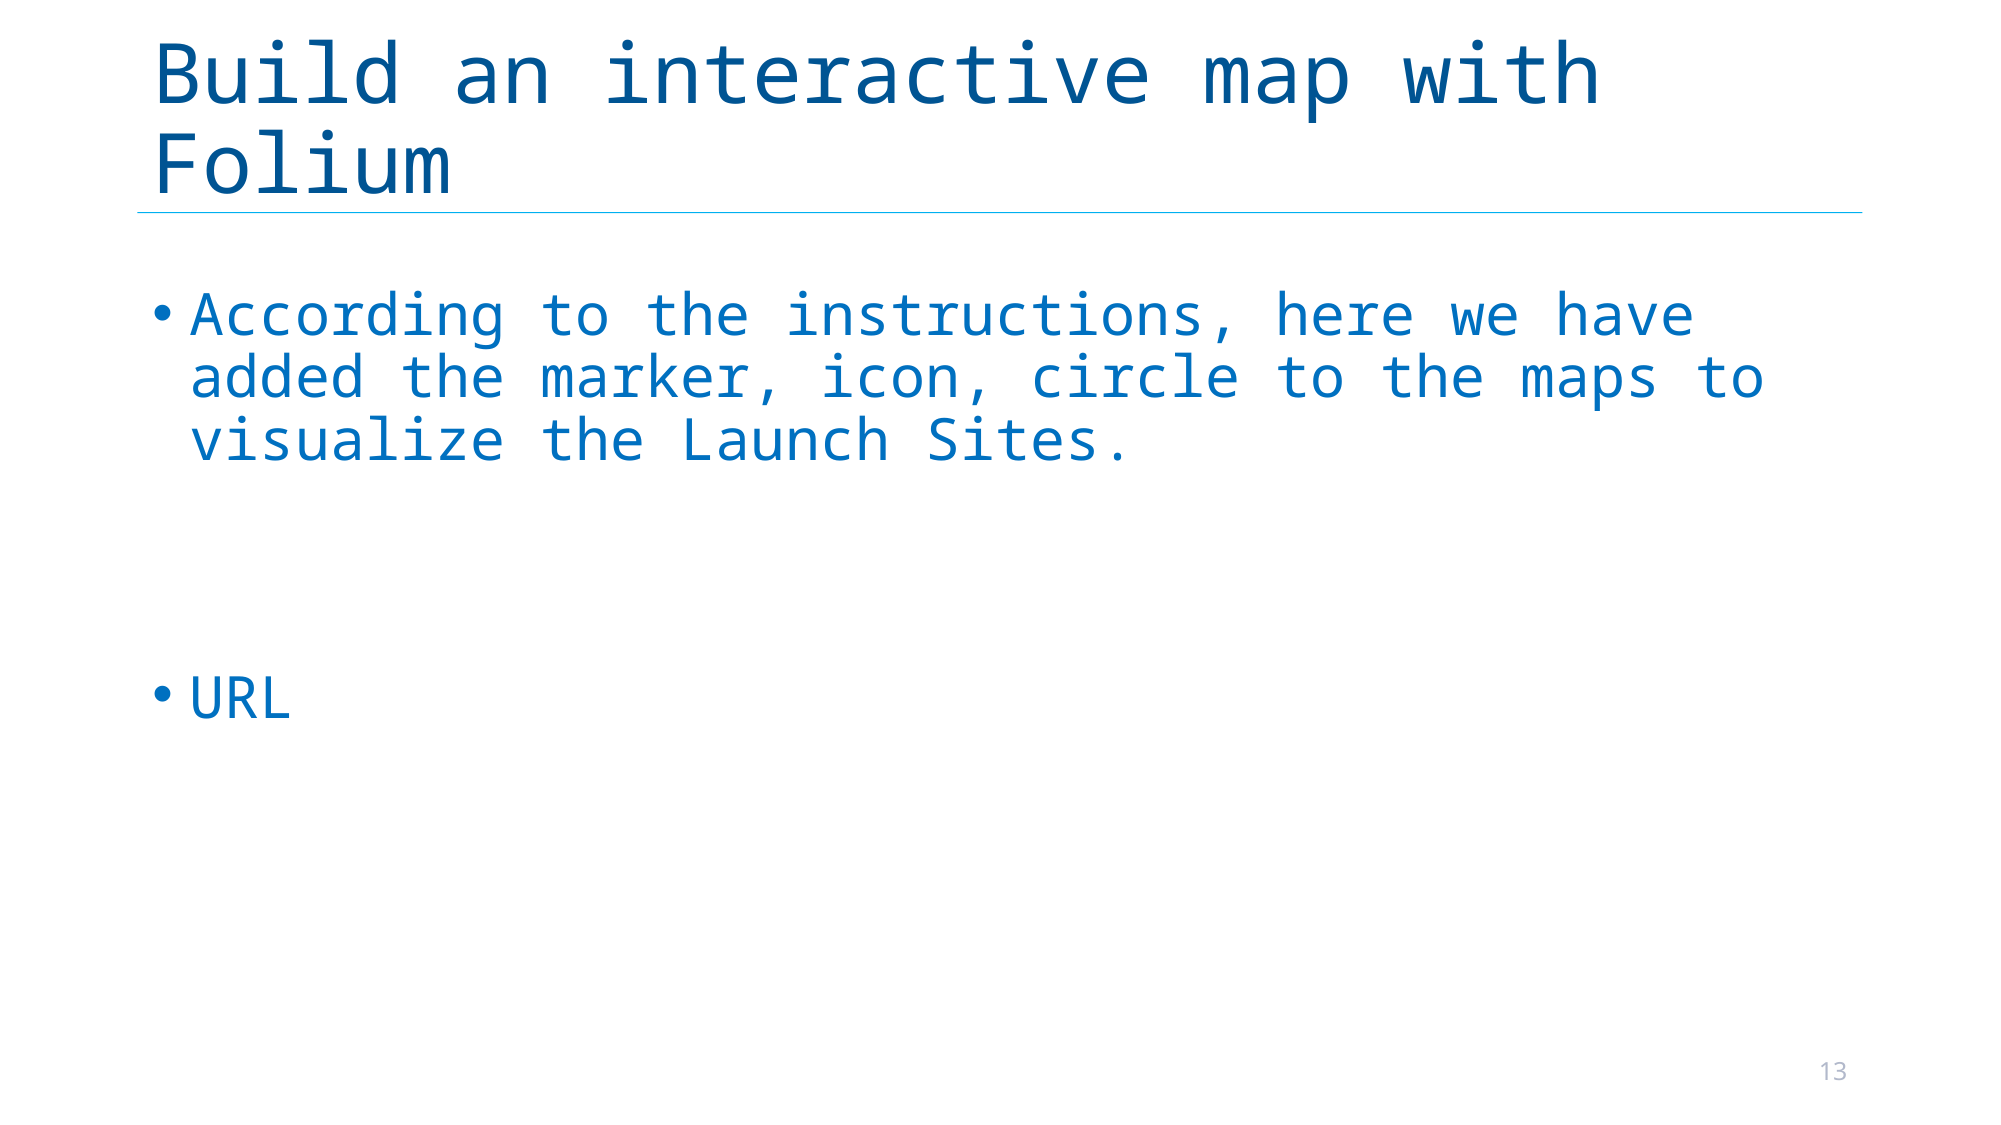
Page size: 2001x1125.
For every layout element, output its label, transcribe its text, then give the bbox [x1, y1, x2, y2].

list According to the instructions, here we have added the marker, icon, circle to the maps to visualize the Launch Sites. URL [137, 277, 1863, 992]
slide_number 41 [1412, 1042, 1863, 1103]
title Build an interactive map with Folium [137, 13, 1863, 231]
